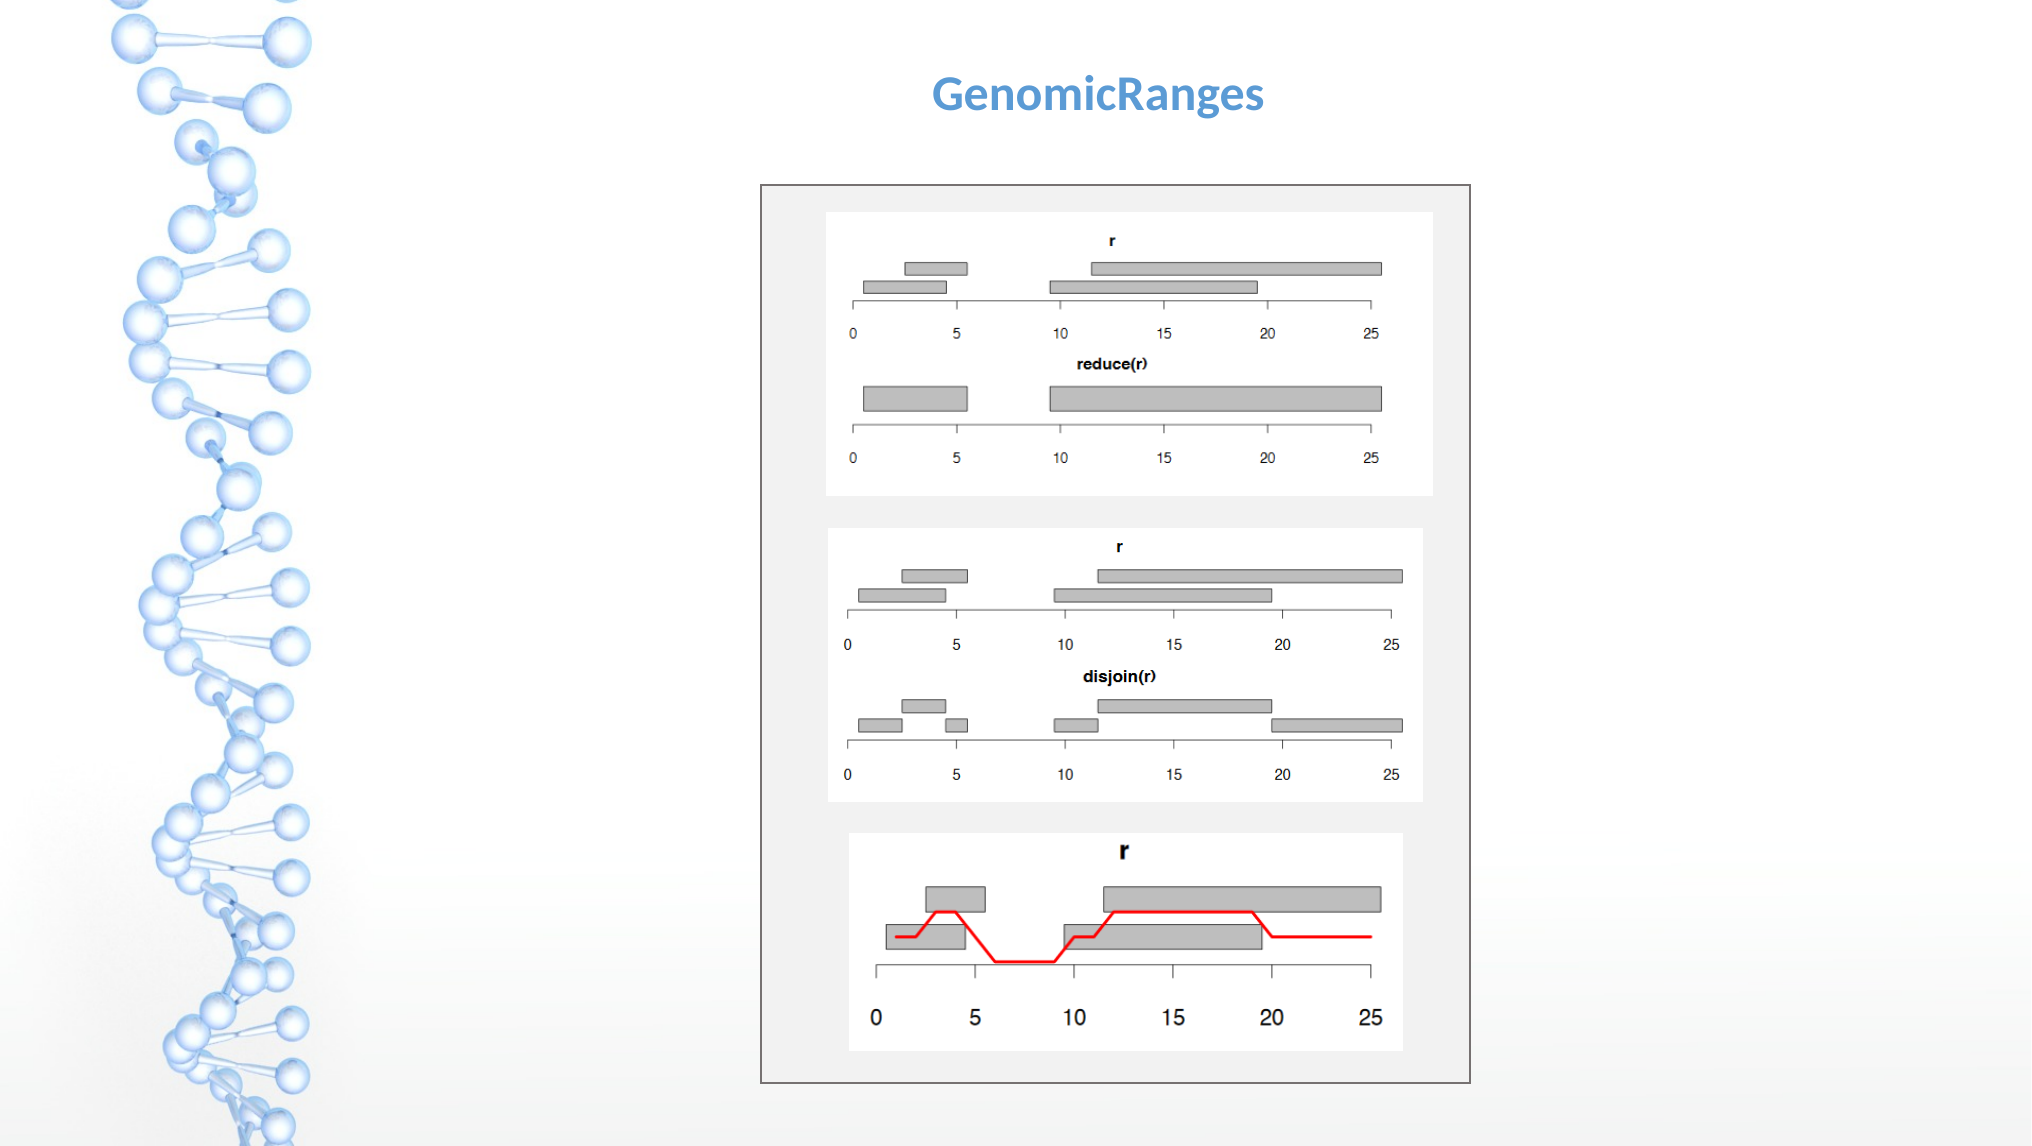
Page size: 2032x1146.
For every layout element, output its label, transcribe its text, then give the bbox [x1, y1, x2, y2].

picture [849, 833, 1403, 1051]
picture [828, 528, 1423, 802]
picture [826, 212, 1433, 496]
text_box [761, 185, 1470, 1083]
text_box GenomicRanges [917, 52, 1293, 129]
